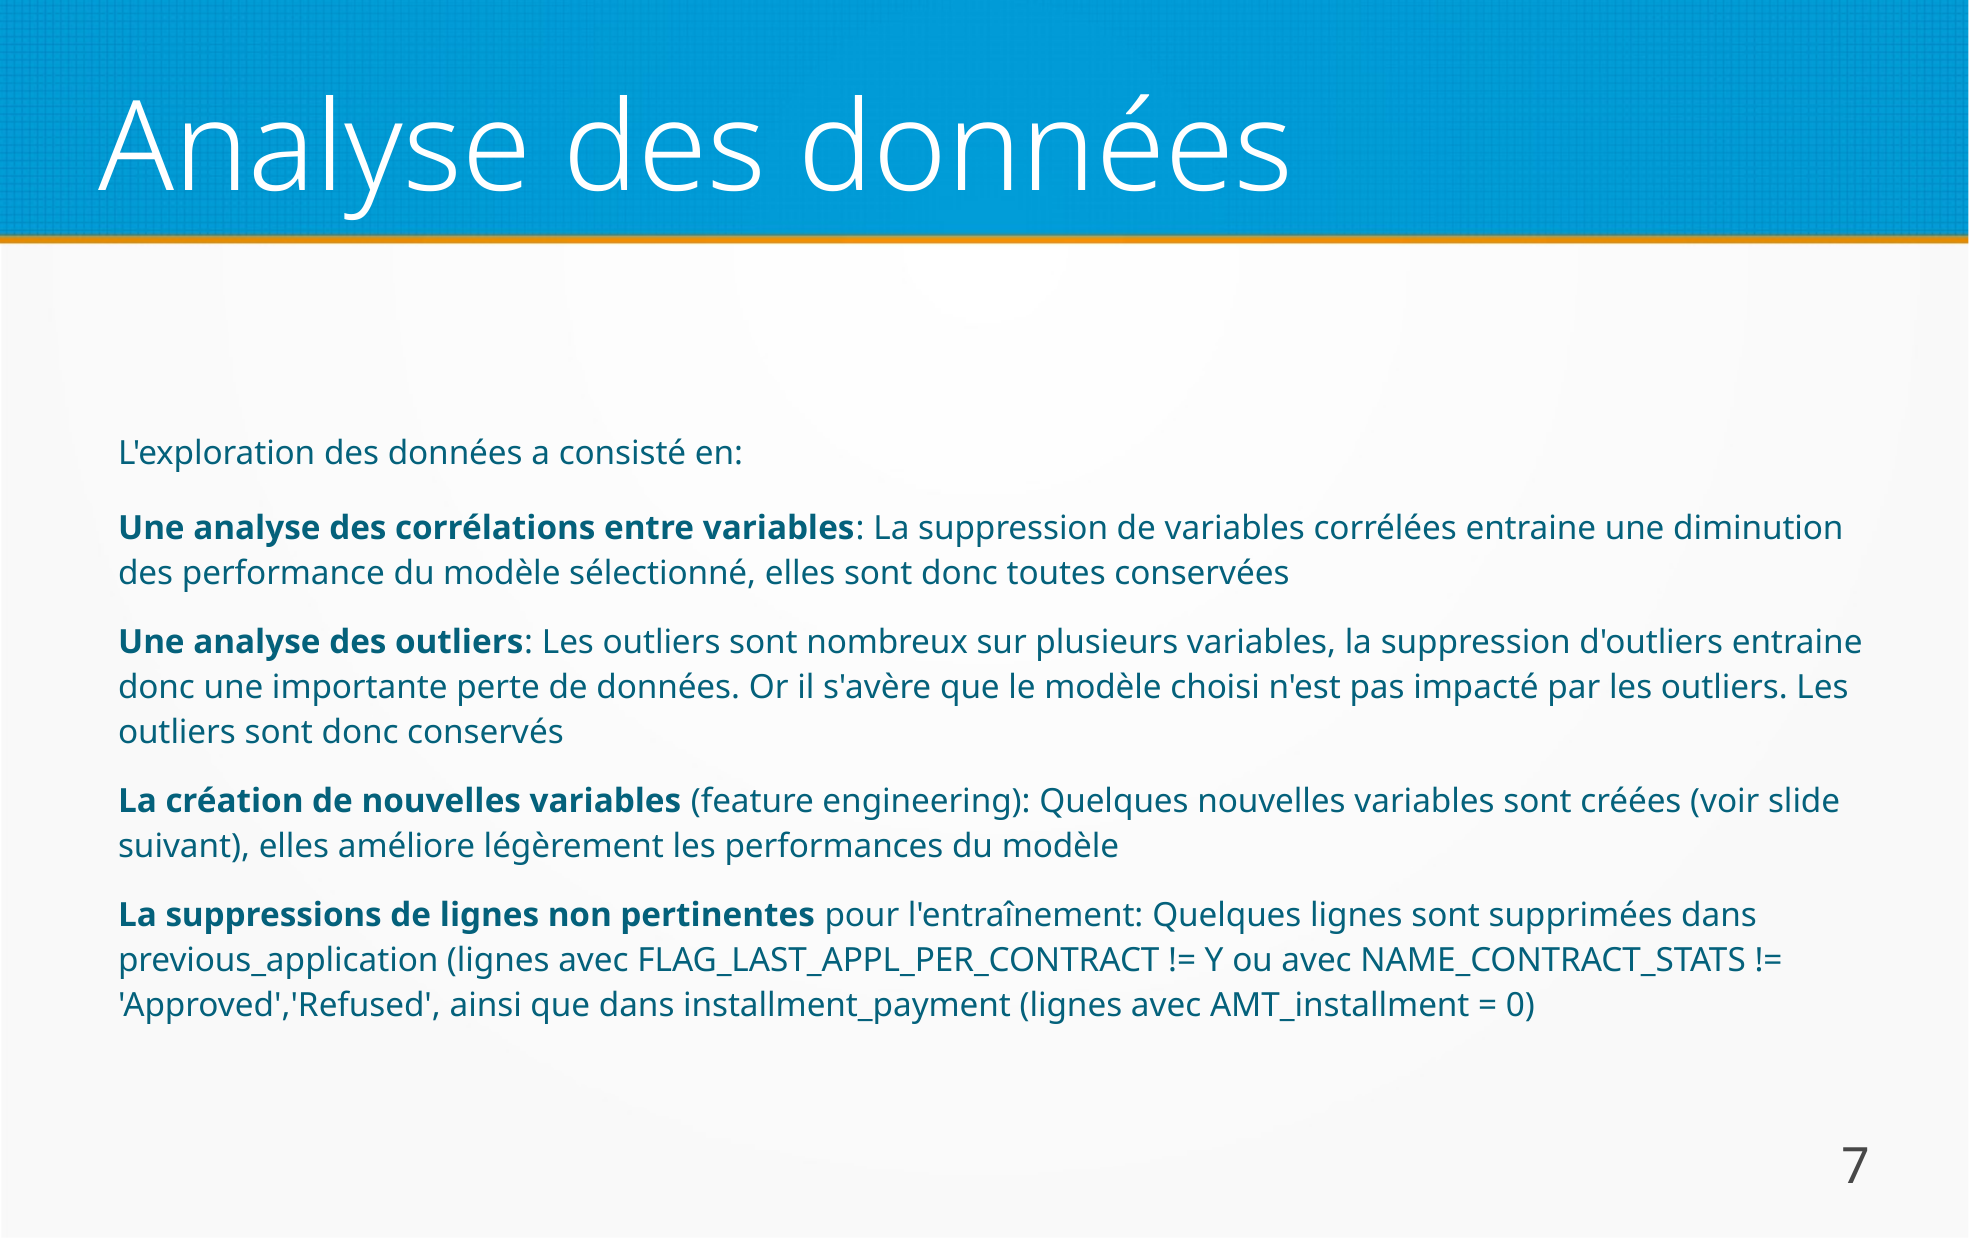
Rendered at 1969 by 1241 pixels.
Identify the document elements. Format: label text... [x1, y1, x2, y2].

text_box L'exploration des données a consisté en: Une analyse des corrélations entre variables: La suppression de variables corrélées entraine une diminution des performance du modèle sélectionné, elles sont donc toutes conservées Une analyse des outliers: Les outliers sont nombreux sur plusieurs variables, la suppression d'outliers entraine donc une importante perte de données. Or il s'avère que le modèle choisi n'est pas impacté par les outliers. Les outliers sont donc conservés La création de nouvelles variables (feature engineering): Quelques nouvelles variables sont créées (voir slide suivant), elles améliore légèrement les performances du modèle La suppressions de lignes non pertinentes pour l'entraînement: Quelques lignes sont supprimées dans previous_application (lignes avec FLAG_LAST_APPL_PER_CONTRACT != Y ou avec NAME_CONTRACT_STATS != 'Approved','Refused', ainsi que dans installment_payment (lignes avec AMT_installment = 0) [112, 259, 1890, 1196]
picture [0, 233, 1969, 1241]
title Analyse des données [98, 19, 1870, 227]
